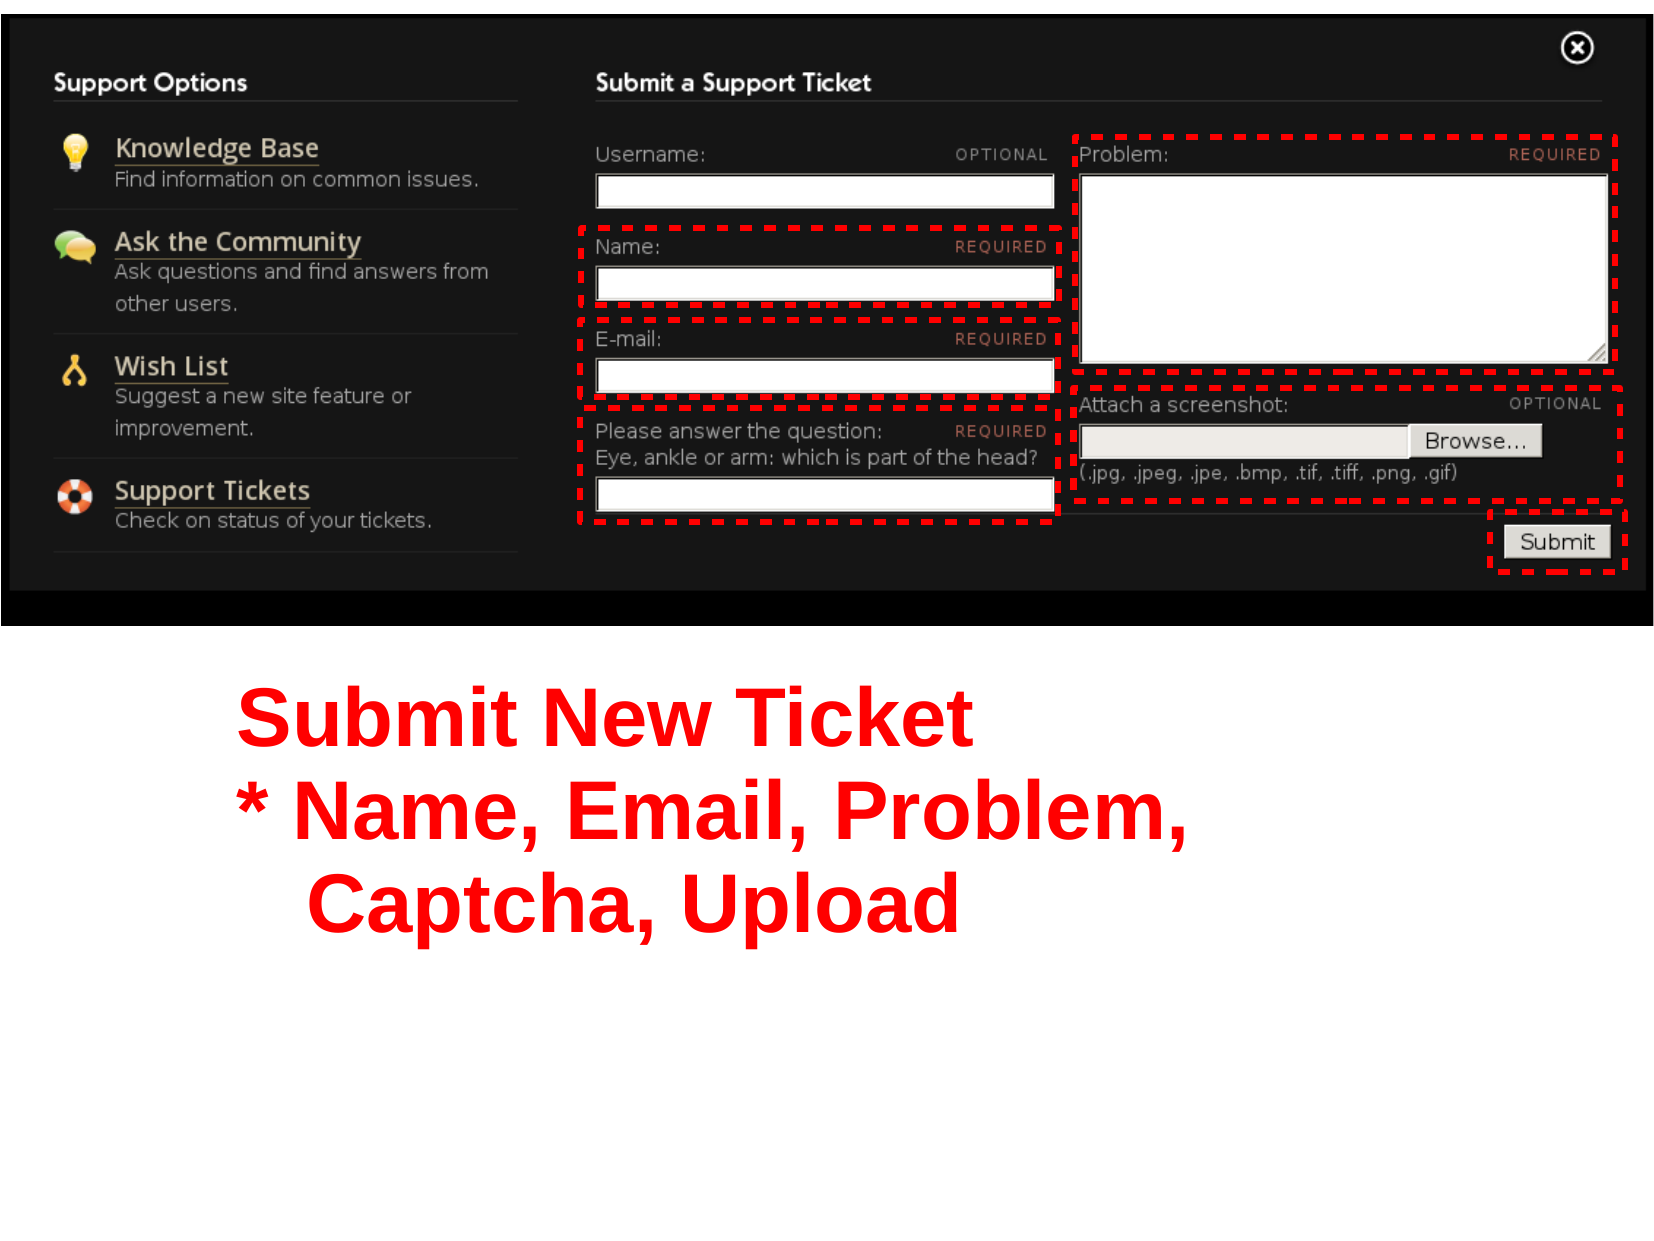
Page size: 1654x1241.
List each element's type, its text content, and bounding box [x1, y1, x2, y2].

text_box Submit New Ticket * Name, Email, Problem, Captcha, Upload [221, 663, 1206, 959]
picture [1, 14, 1654, 626]
